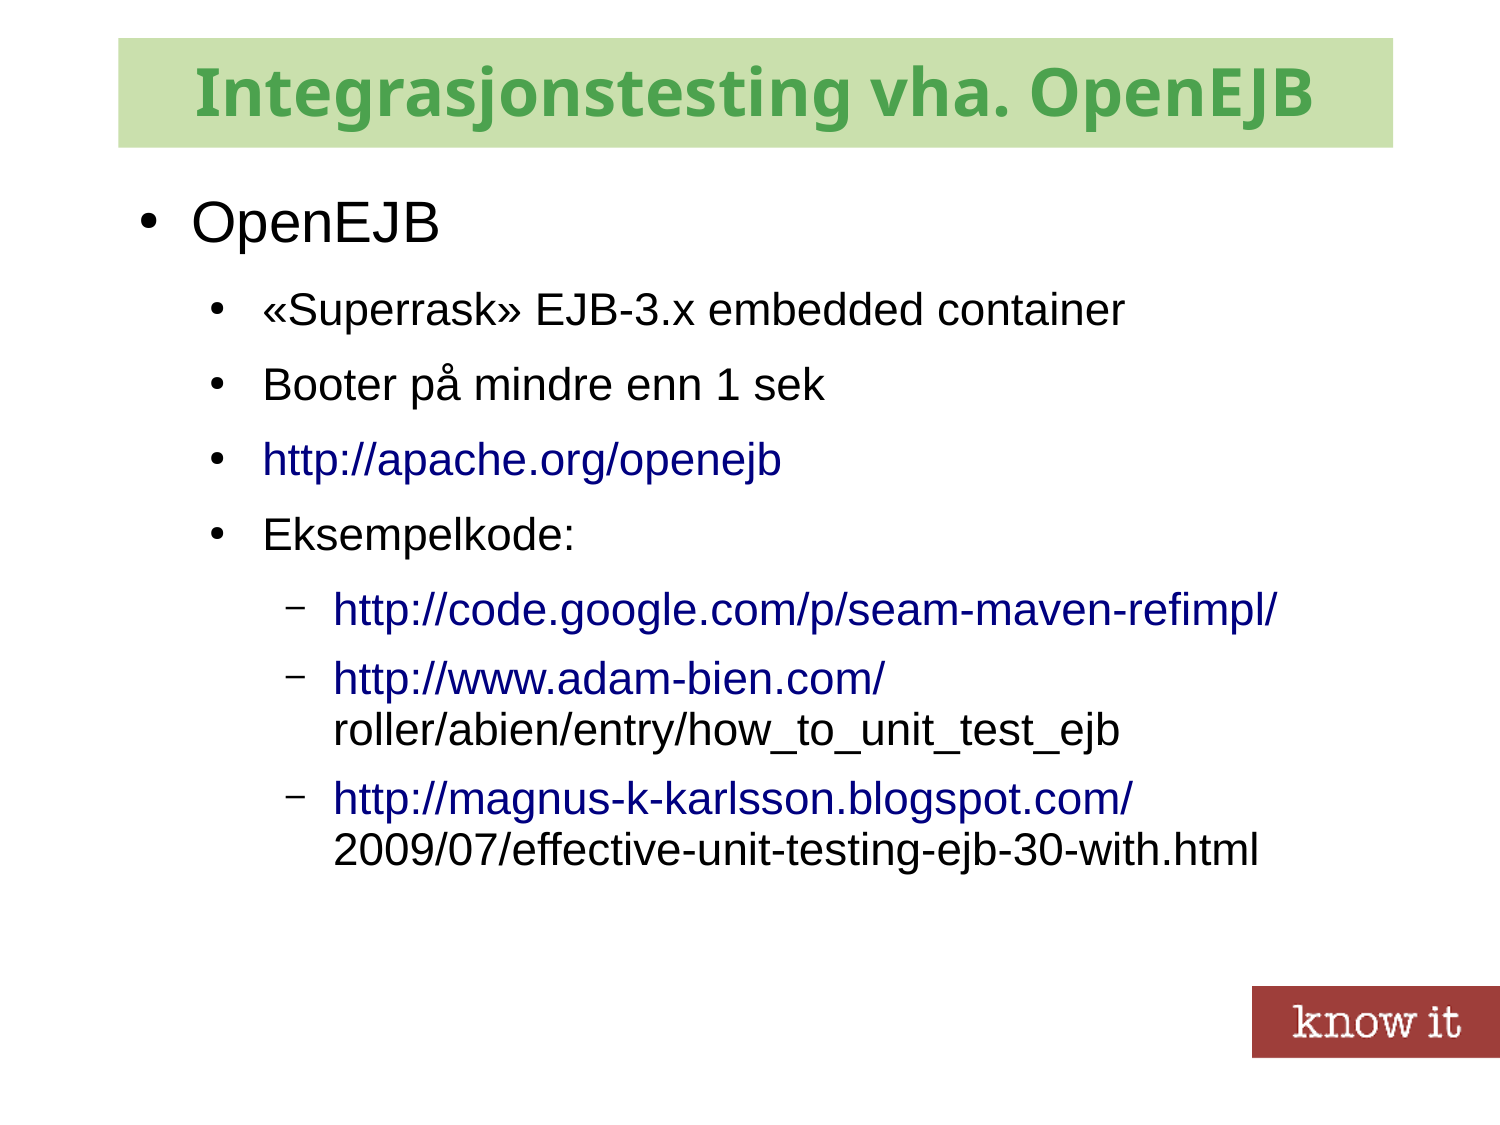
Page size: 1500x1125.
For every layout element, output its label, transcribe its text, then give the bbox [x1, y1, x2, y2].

picture [1252, 986, 1500, 1058]
list OpenEJB «Superrask» EJB-3.x embedded container Booter på mindre enn 1 sek http://apache.org/openejb Eksempelkode: http://code.google.com/p/seam-maven-refimpl/ http://www.adam-bien.com/ roller/abien/entry/how_to_unit_test_ejb http://magnus-k-karlsson.blogspot.com/ 2009/07/effective-unit-testing-ejb-30-with.html [120, 189, 1380, 874]
text_box Integrasjonstesting vha. OpenEJB [118, 38, 1394, 148]
